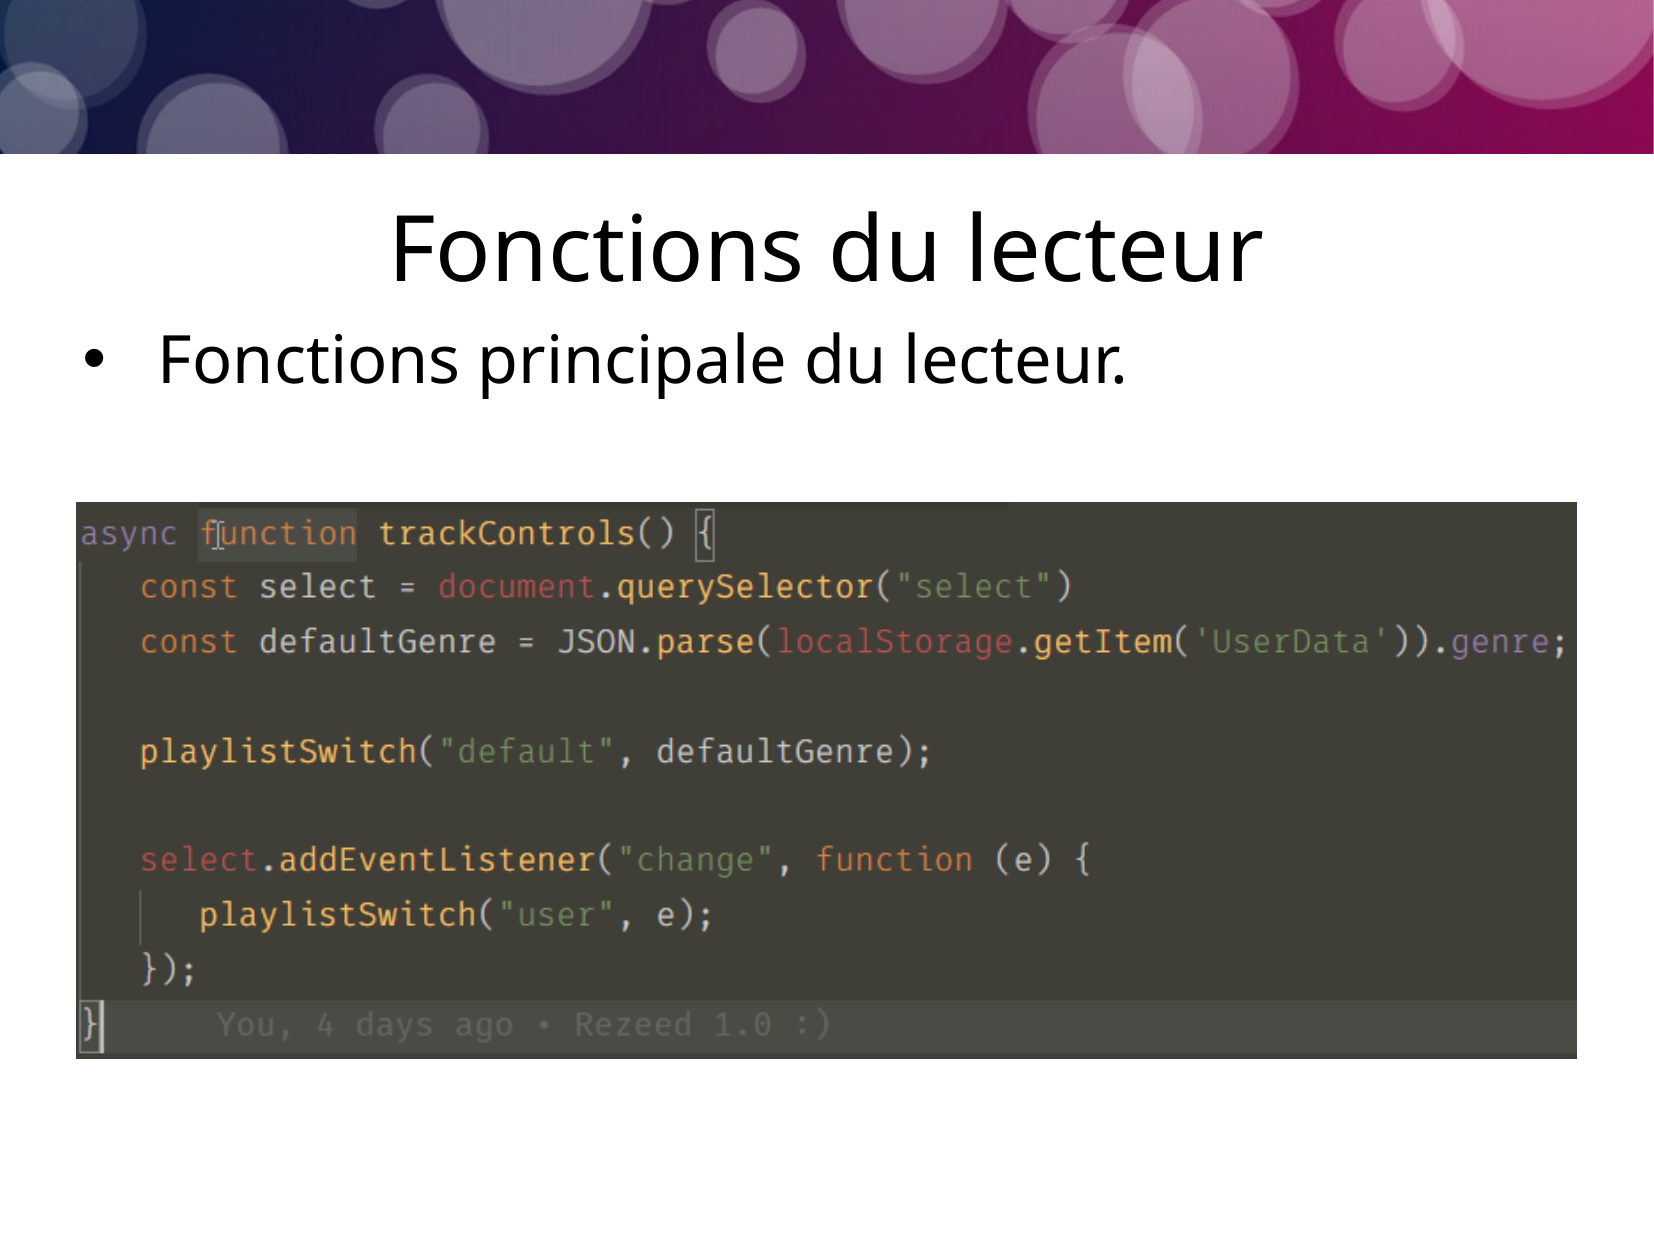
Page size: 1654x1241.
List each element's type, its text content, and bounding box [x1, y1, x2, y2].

picture [76, 502, 1577, 1059]
title Fonctions du lecteur [82, 159, 1571, 317]
list Fonctions principale du lecteur. [82, 317, 1585, 541]
